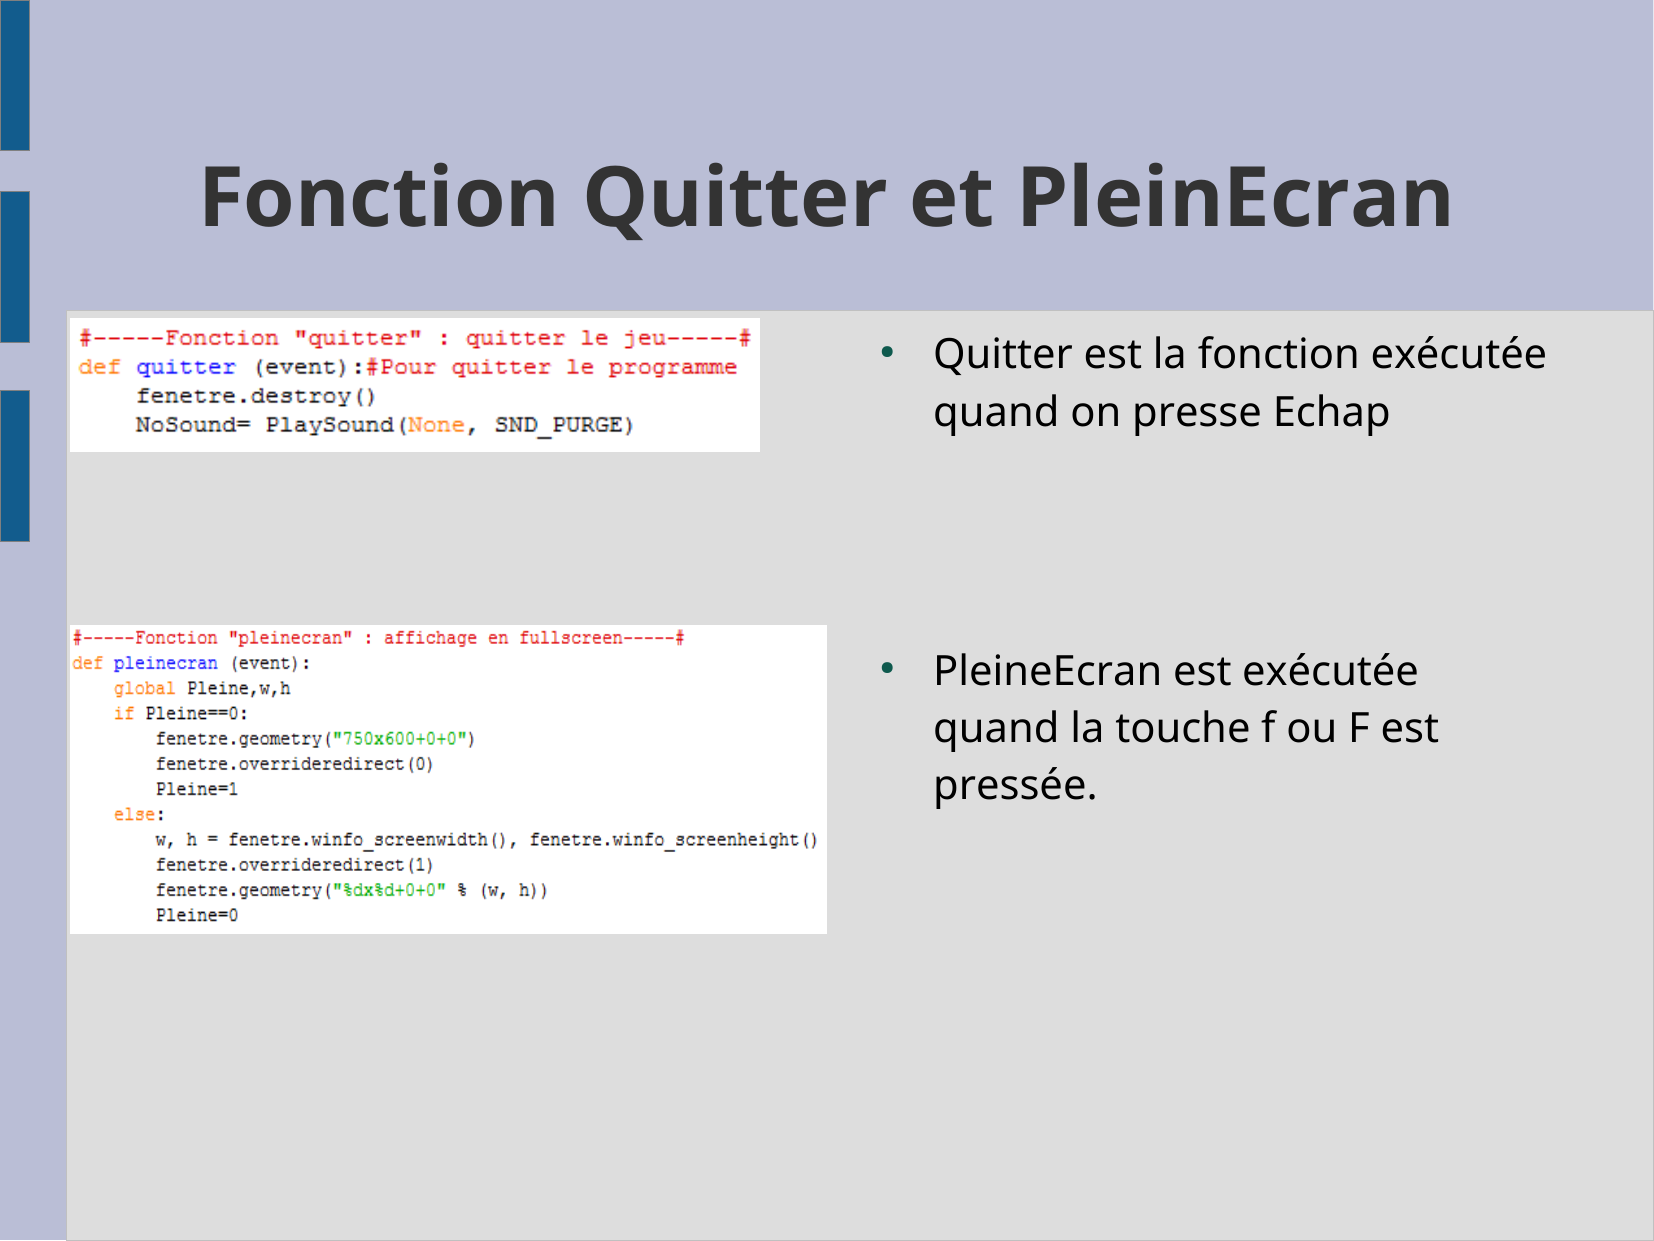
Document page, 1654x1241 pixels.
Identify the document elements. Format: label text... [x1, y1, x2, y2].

picture [70, 625, 827, 934]
picture [70, 318, 760, 452]
title Fonction Quitter et PleinEcran [121, 91, 1534, 299]
list Quitter est la fonction exécutée quand on presse Echap PleineEcran est exécutée quand la touche f ou F est pressée. [862, 324, 1552, 1087]
